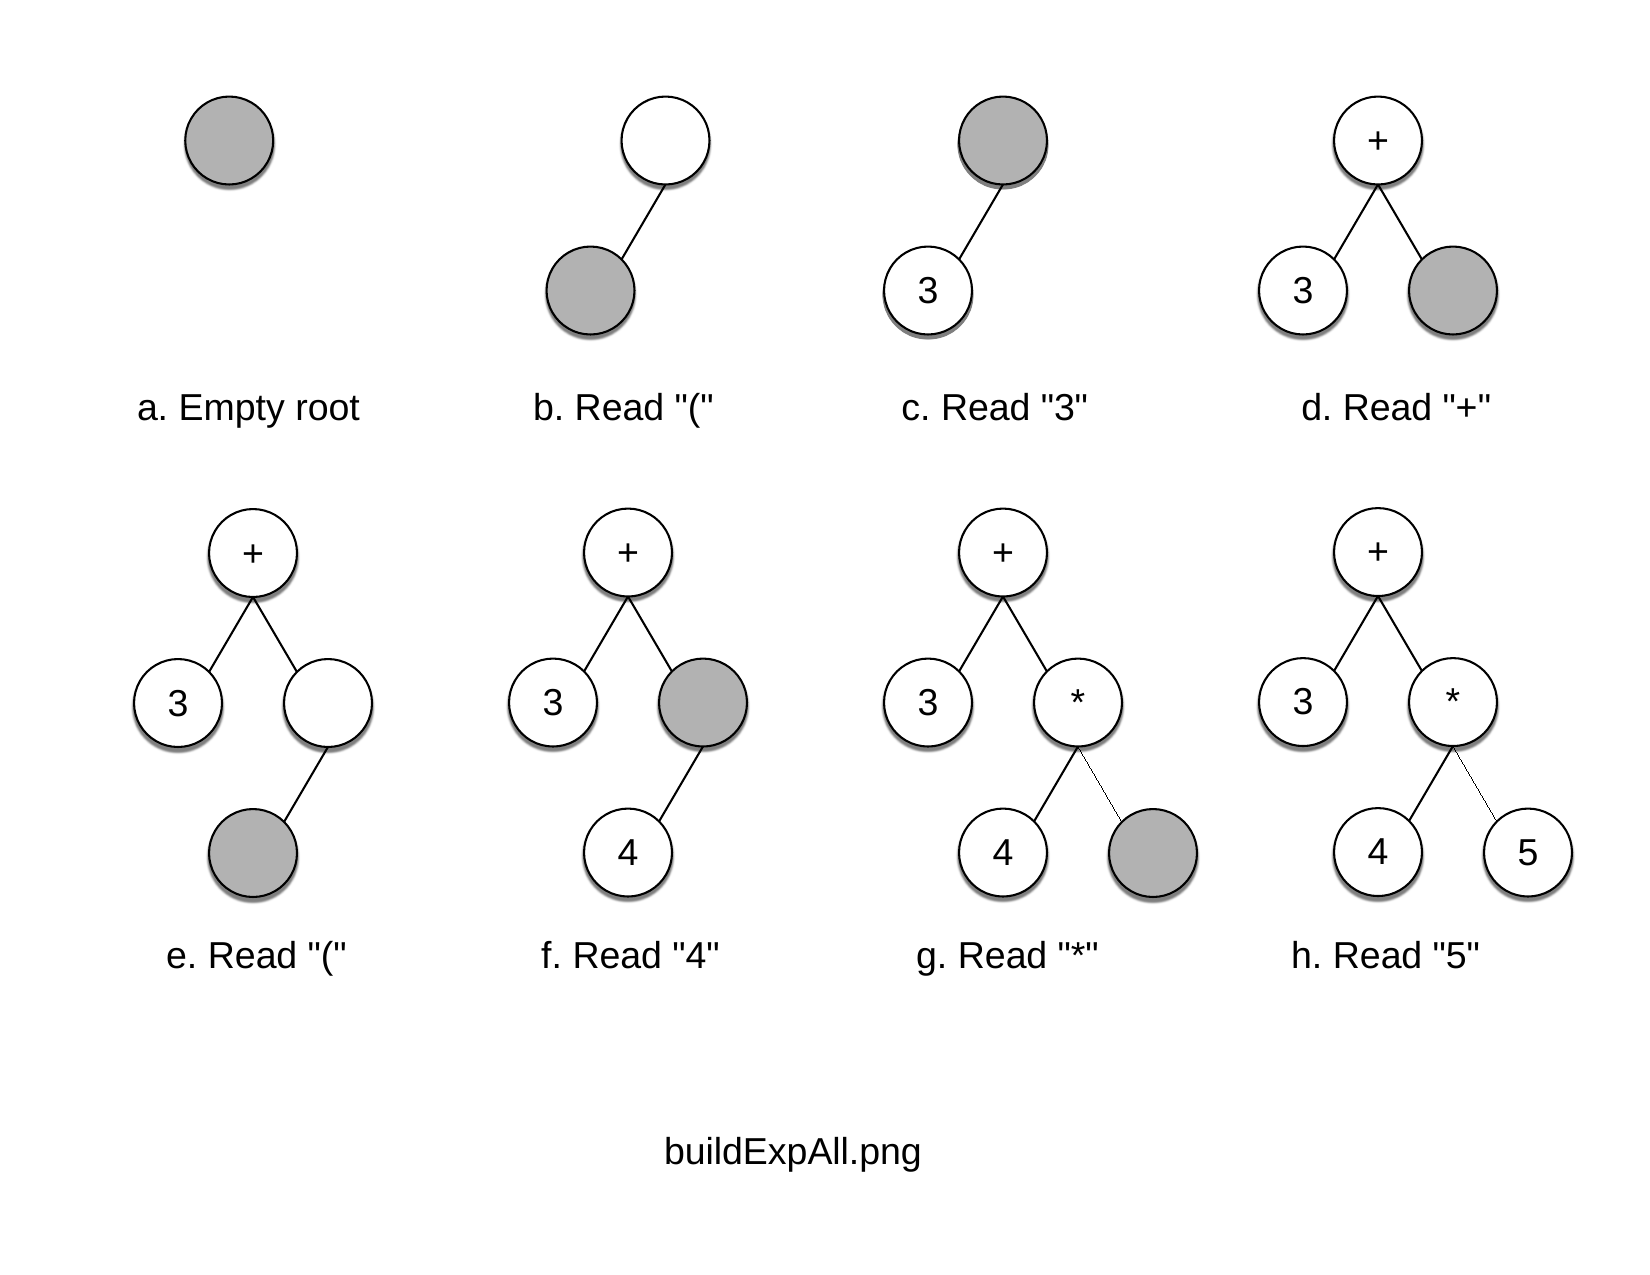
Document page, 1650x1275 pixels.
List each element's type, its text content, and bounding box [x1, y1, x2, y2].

text_box a. Empty root [122, 378, 375, 436]
text_box buildExpAll.png [649, 1123, 937, 1180]
text_box [546, 246, 635, 335]
text_box 3 [884, 246, 972, 335]
text_box 4 [584, 808, 672, 897]
text_box [209, 809, 297, 897]
text_box 3 [134, 659, 222, 747]
text_box c. Read "3" [886, 378, 1104, 436]
text_box + [1334, 508, 1422, 596]
text_box * [1409, 658, 1497, 746]
text_box 3 [884, 658, 972, 747]
text_box h. Read "5" [1276, 926, 1495, 984]
text_box b. Read "(" [518, 378, 729, 436]
text_box * [1034, 658, 1122, 747]
text_box 5 [1484, 808, 1572, 897]
text_box + [209, 509, 297, 597]
text_box [284, 659, 372, 747]
text_box e. Read "(" [151, 926, 362, 984]
text_box 4 [1334, 808, 1422, 897]
text_box [185, 96, 274, 185]
text_box 4 [959, 808, 1047, 897]
text_box [621, 96, 710, 185]
text_box g. Read "*" [901, 926, 1114, 984]
text_box 3 [509, 658, 597, 747]
text_box [1409, 246, 1497, 335]
text_box [659, 658, 747, 747]
text_box [1109, 809, 1197, 897]
text_box 3 [1259, 658, 1347, 747]
text_box + [584, 508, 672, 597]
text_box [959, 96, 1047, 185]
text_box + [1334, 96, 1422, 185]
text_box 3 [1259, 246, 1347, 335]
text_box + [959, 508, 1047, 597]
text_box d. Read "+" [1286, 378, 1507, 436]
text_box f. Read "4" [526, 926, 735, 984]
